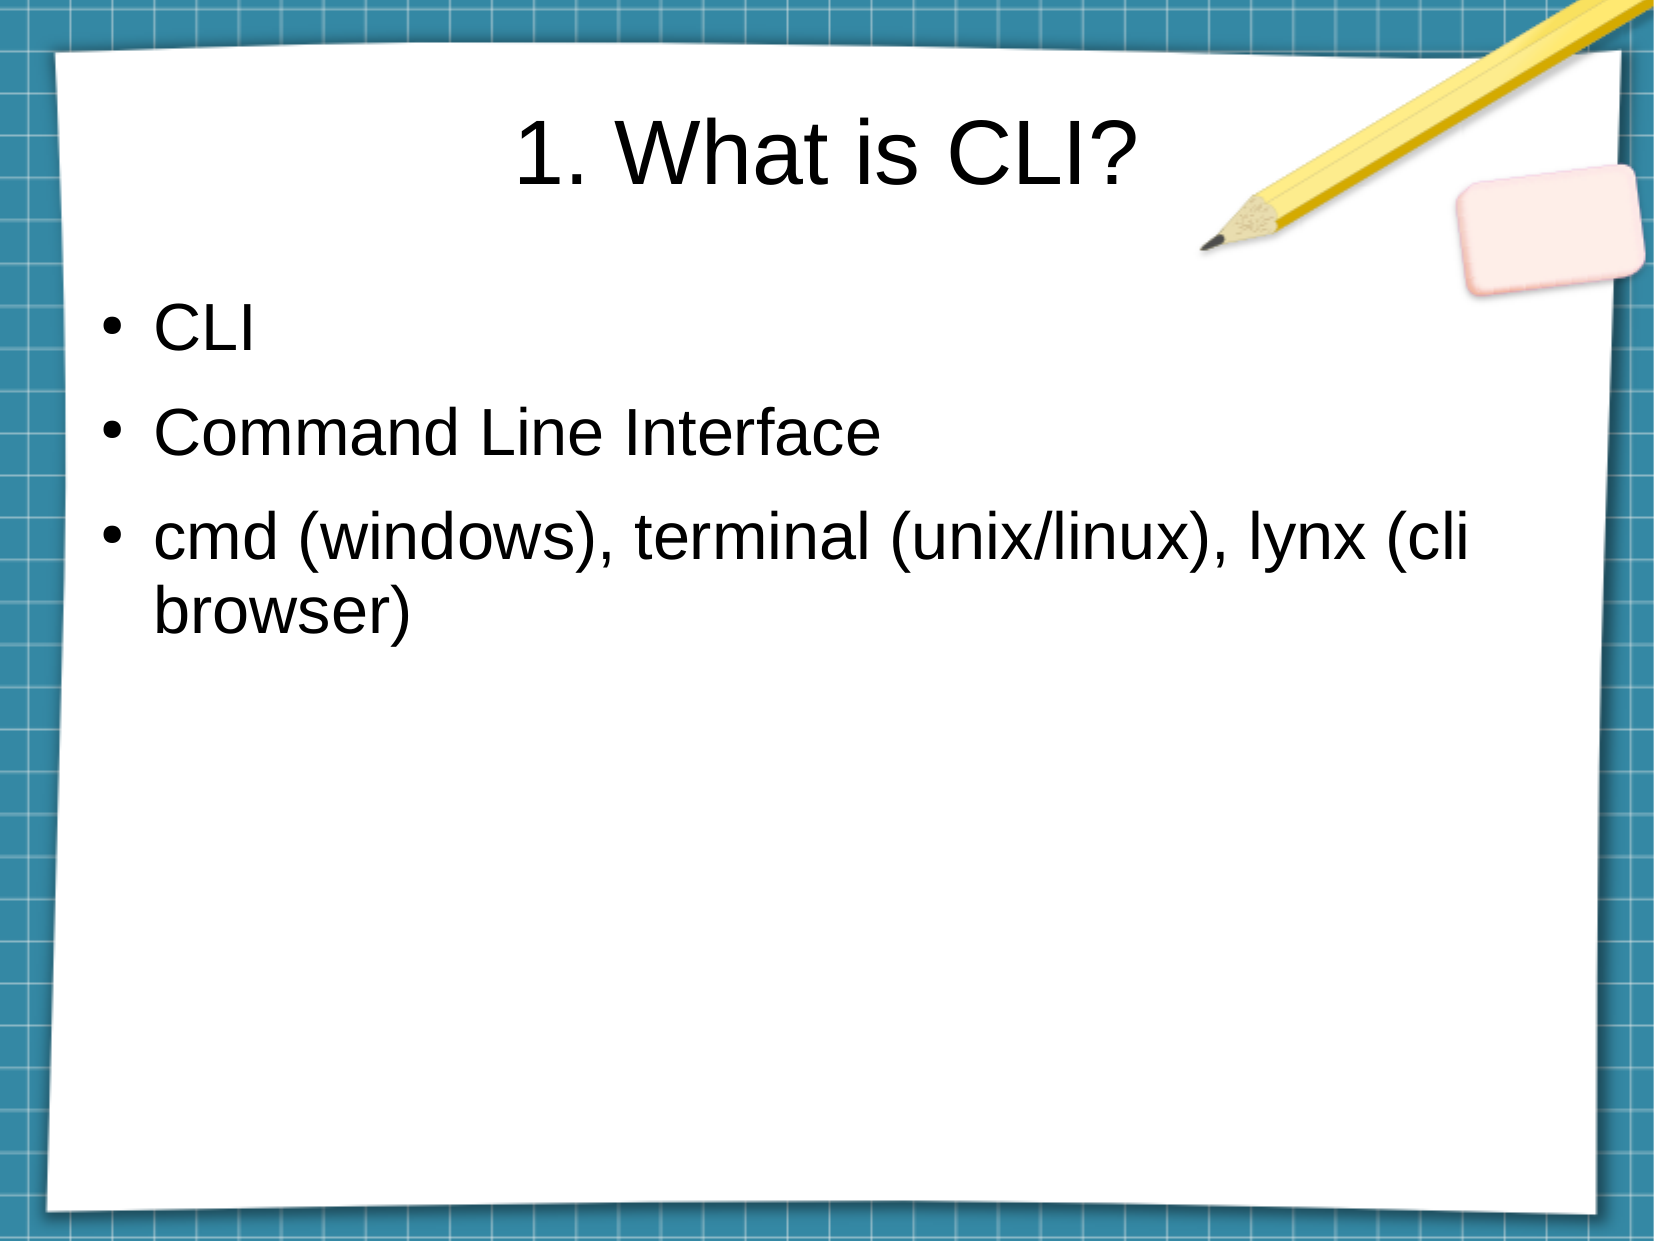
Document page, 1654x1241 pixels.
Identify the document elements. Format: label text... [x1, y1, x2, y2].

list CLI Command Line Interface cmd (windows), terminal (unix/linux), lynx (cli browser) [82, 290, 1571, 1010]
picture [0, 0, 1654, 1241]
title 1. What is CLI? [82, 49, 1571, 257]
